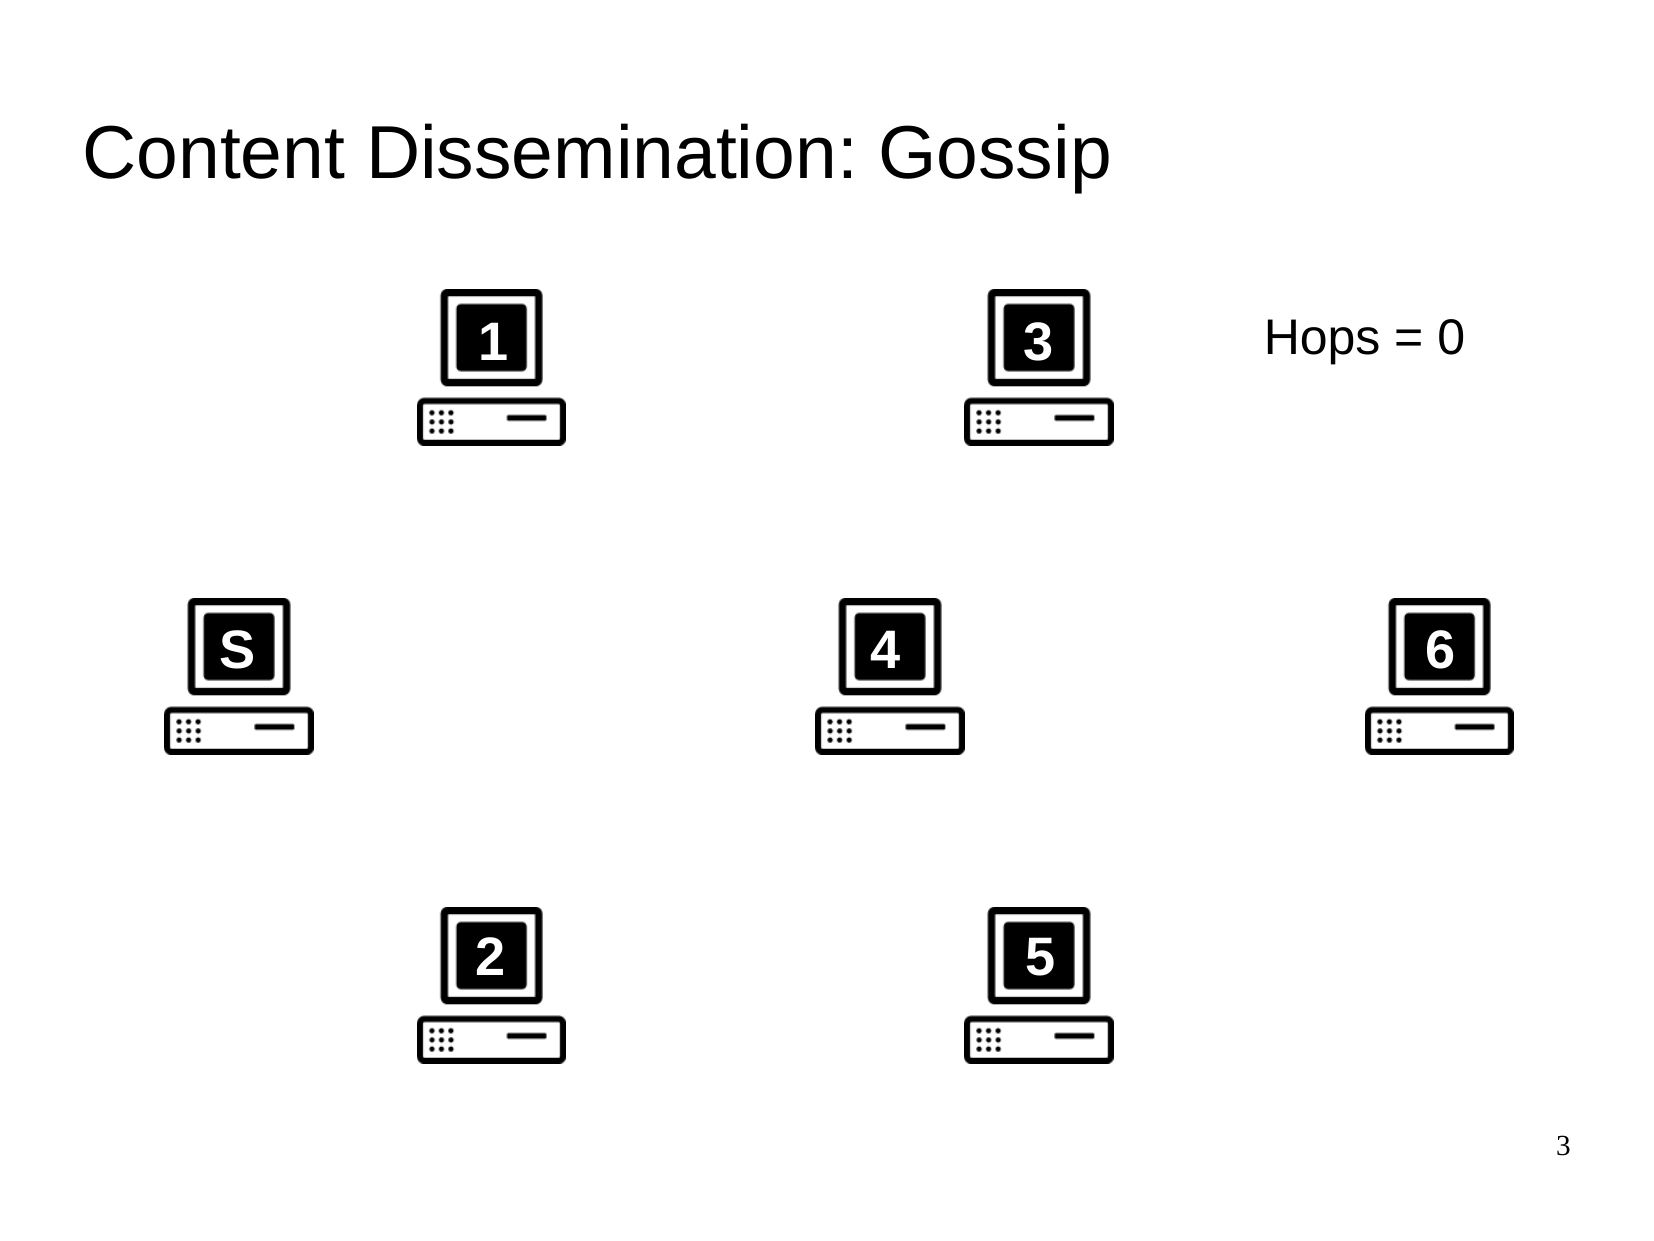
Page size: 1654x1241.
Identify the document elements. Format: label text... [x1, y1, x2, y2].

text_box S [204, 611, 262, 688]
picture [417, 907, 566, 1064]
text_box [1248, 301, 1502, 372]
text_box 5 [1010, 918, 1068, 994]
picture [964, 289, 1114, 446]
picture [964, 907, 1114, 1064]
picture [164, 598, 314, 755]
picture [1365, 598, 1514, 755]
title Content Dissemination: Gossip [82, 49, 1571, 257]
picture [815, 598, 965, 755]
text_box 2 [460, 918, 518, 994]
text_box 4 [855, 611, 913, 688]
picture [417, 289, 566, 446]
text_box 6 [1410, 611, 1468, 688]
text_box 1 [463, 303, 521, 380]
text_box 3 [1009, 303, 1067, 380]
